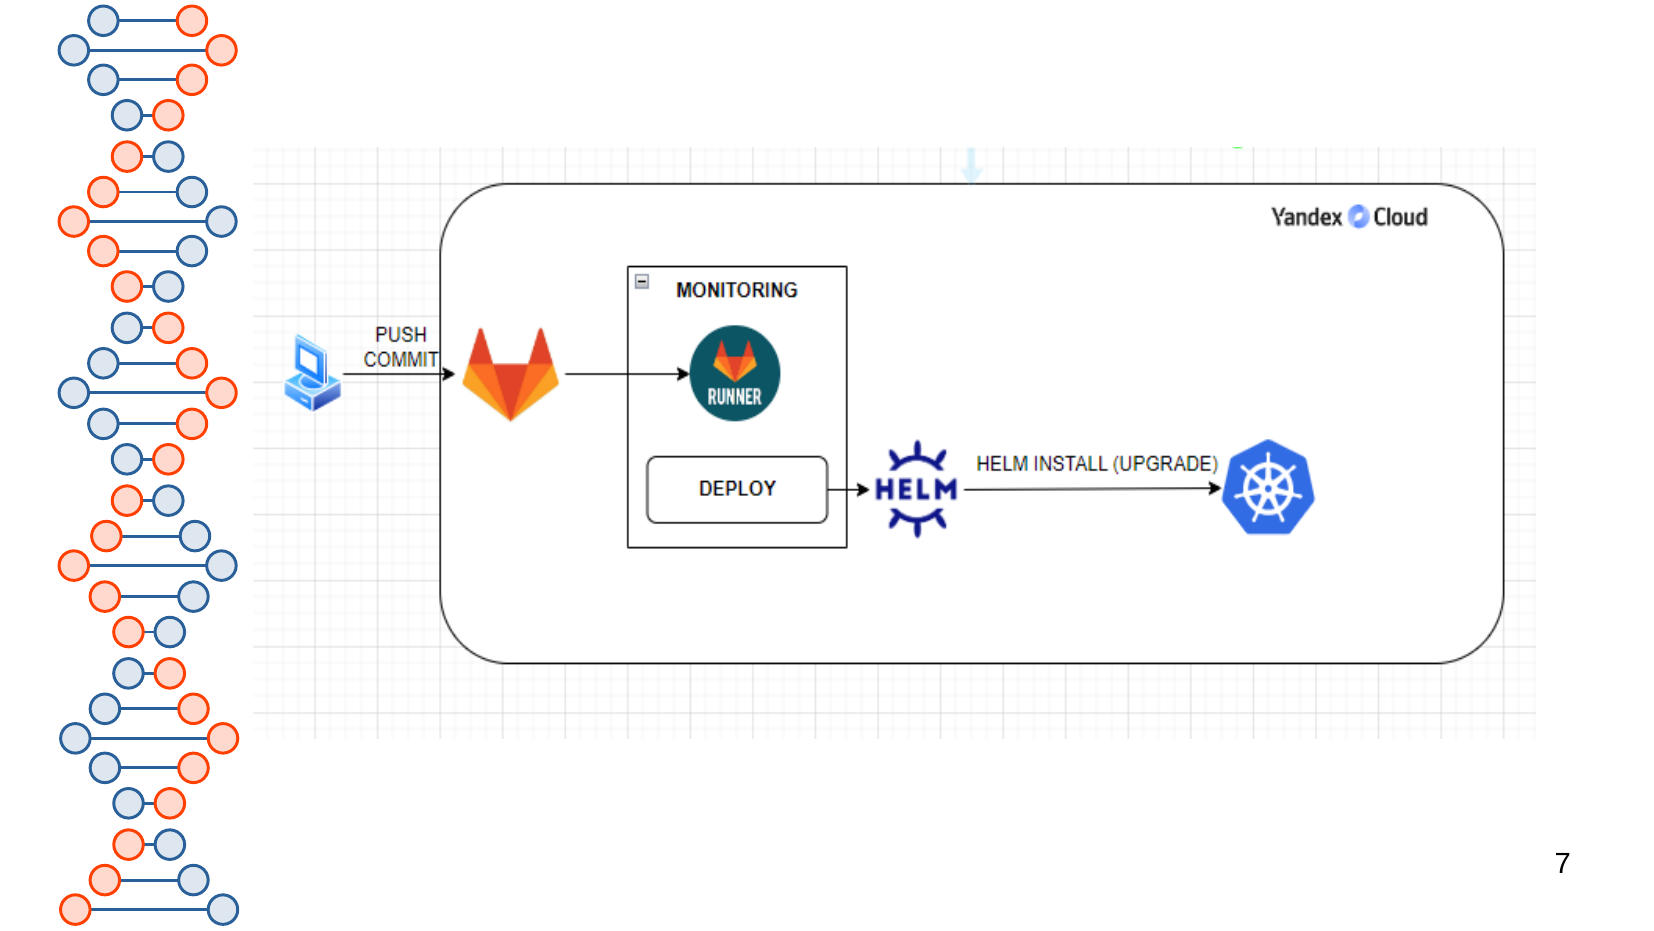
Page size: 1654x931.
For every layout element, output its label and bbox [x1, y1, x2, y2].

picture [252, 147, 1536, 739]
